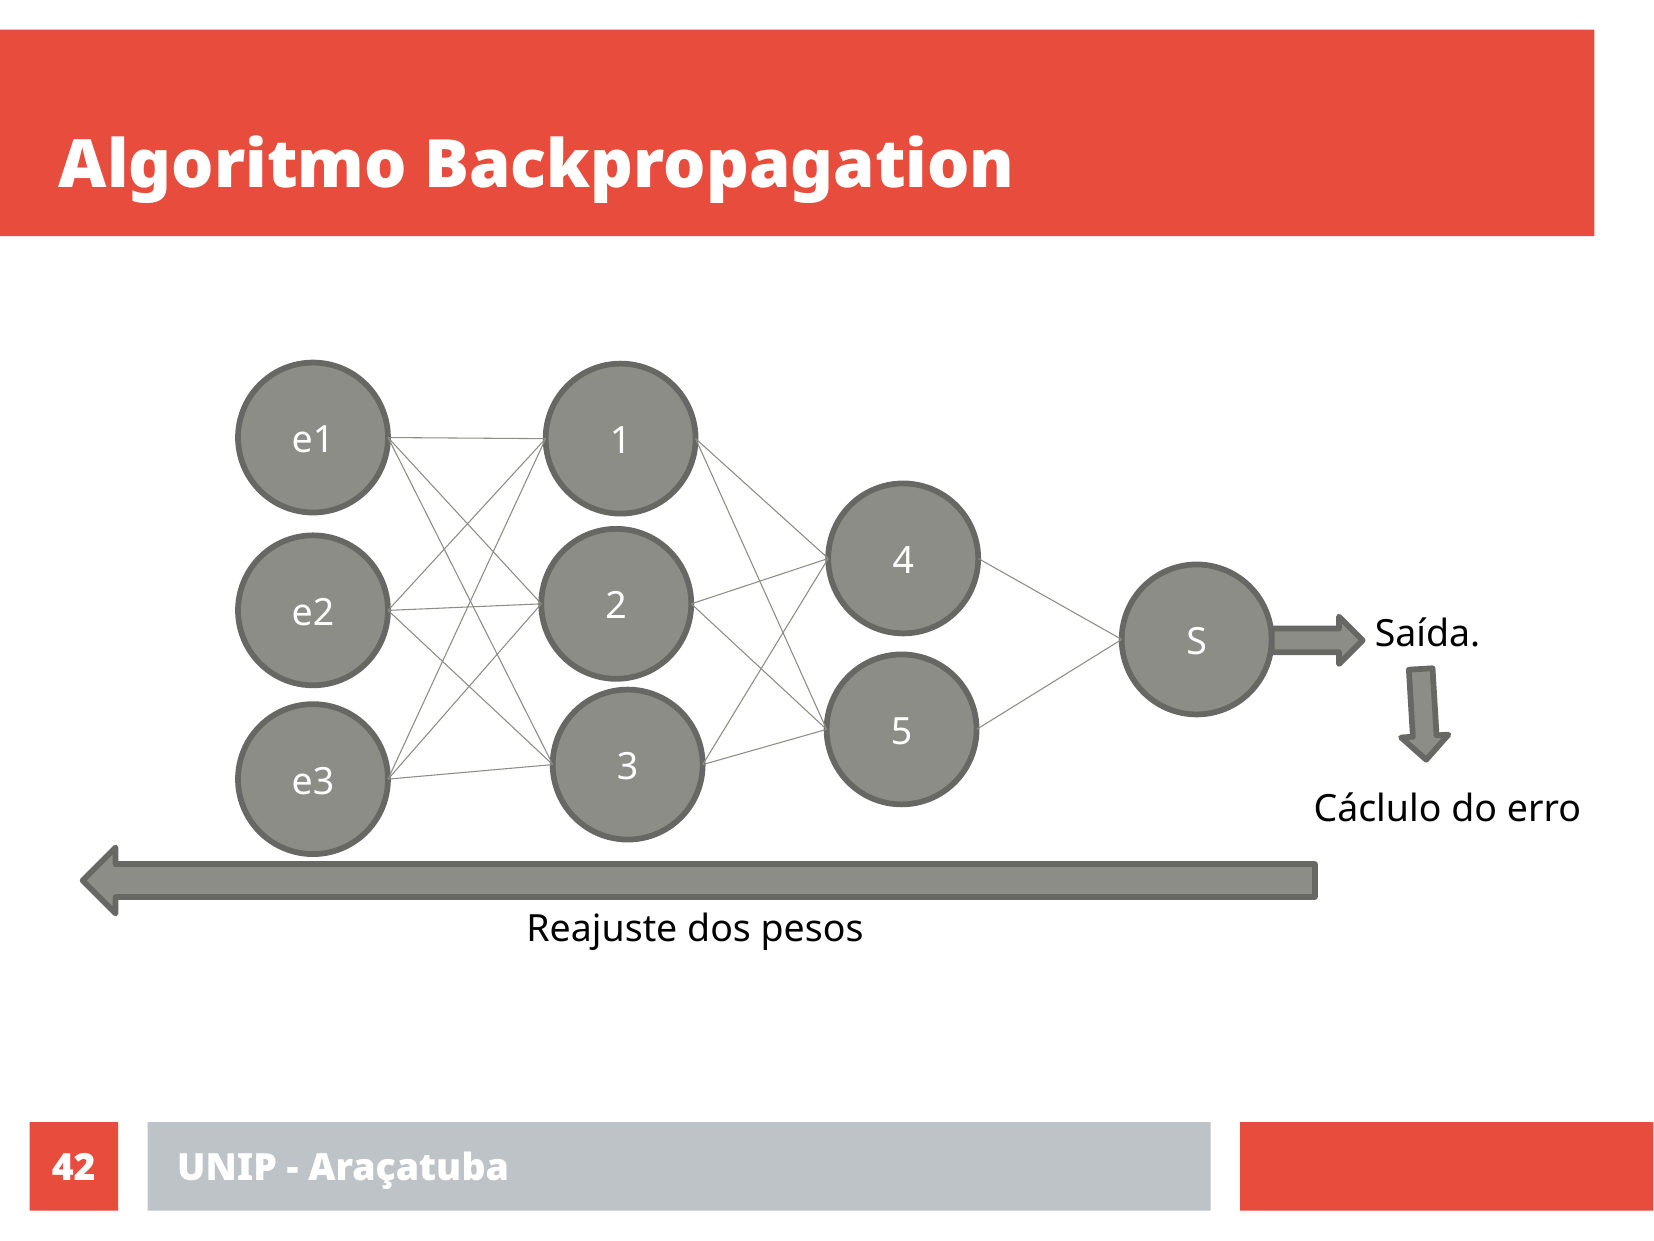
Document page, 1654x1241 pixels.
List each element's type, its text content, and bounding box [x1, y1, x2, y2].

text_box 1 [545, 363, 696, 514]
text_box e2 [237, 535, 388, 686]
text_box S [1121, 564, 1271, 715]
text_box 4 [828, 483, 979, 634]
text_box e3 [237, 704, 388, 855]
text_box e1 [237, 362, 388, 513]
text_box Cáclulo do erro [1298, 776, 1597, 836]
title Algoritmo Backpropagation [59, 59, 1595, 207]
text_box [1271, 616, 1360, 665]
text_box Reajuste dos pesos [511, 896, 879, 957]
text_box 3 [552, 689, 703, 840]
text_box Saída. [1360, 601, 1505, 661]
text_box 2 [541, 528, 692, 679]
text_box 5 [826, 654, 977, 805]
text_box [82, 847, 1315, 914]
text_box [1401, 668, 1449, 760]
